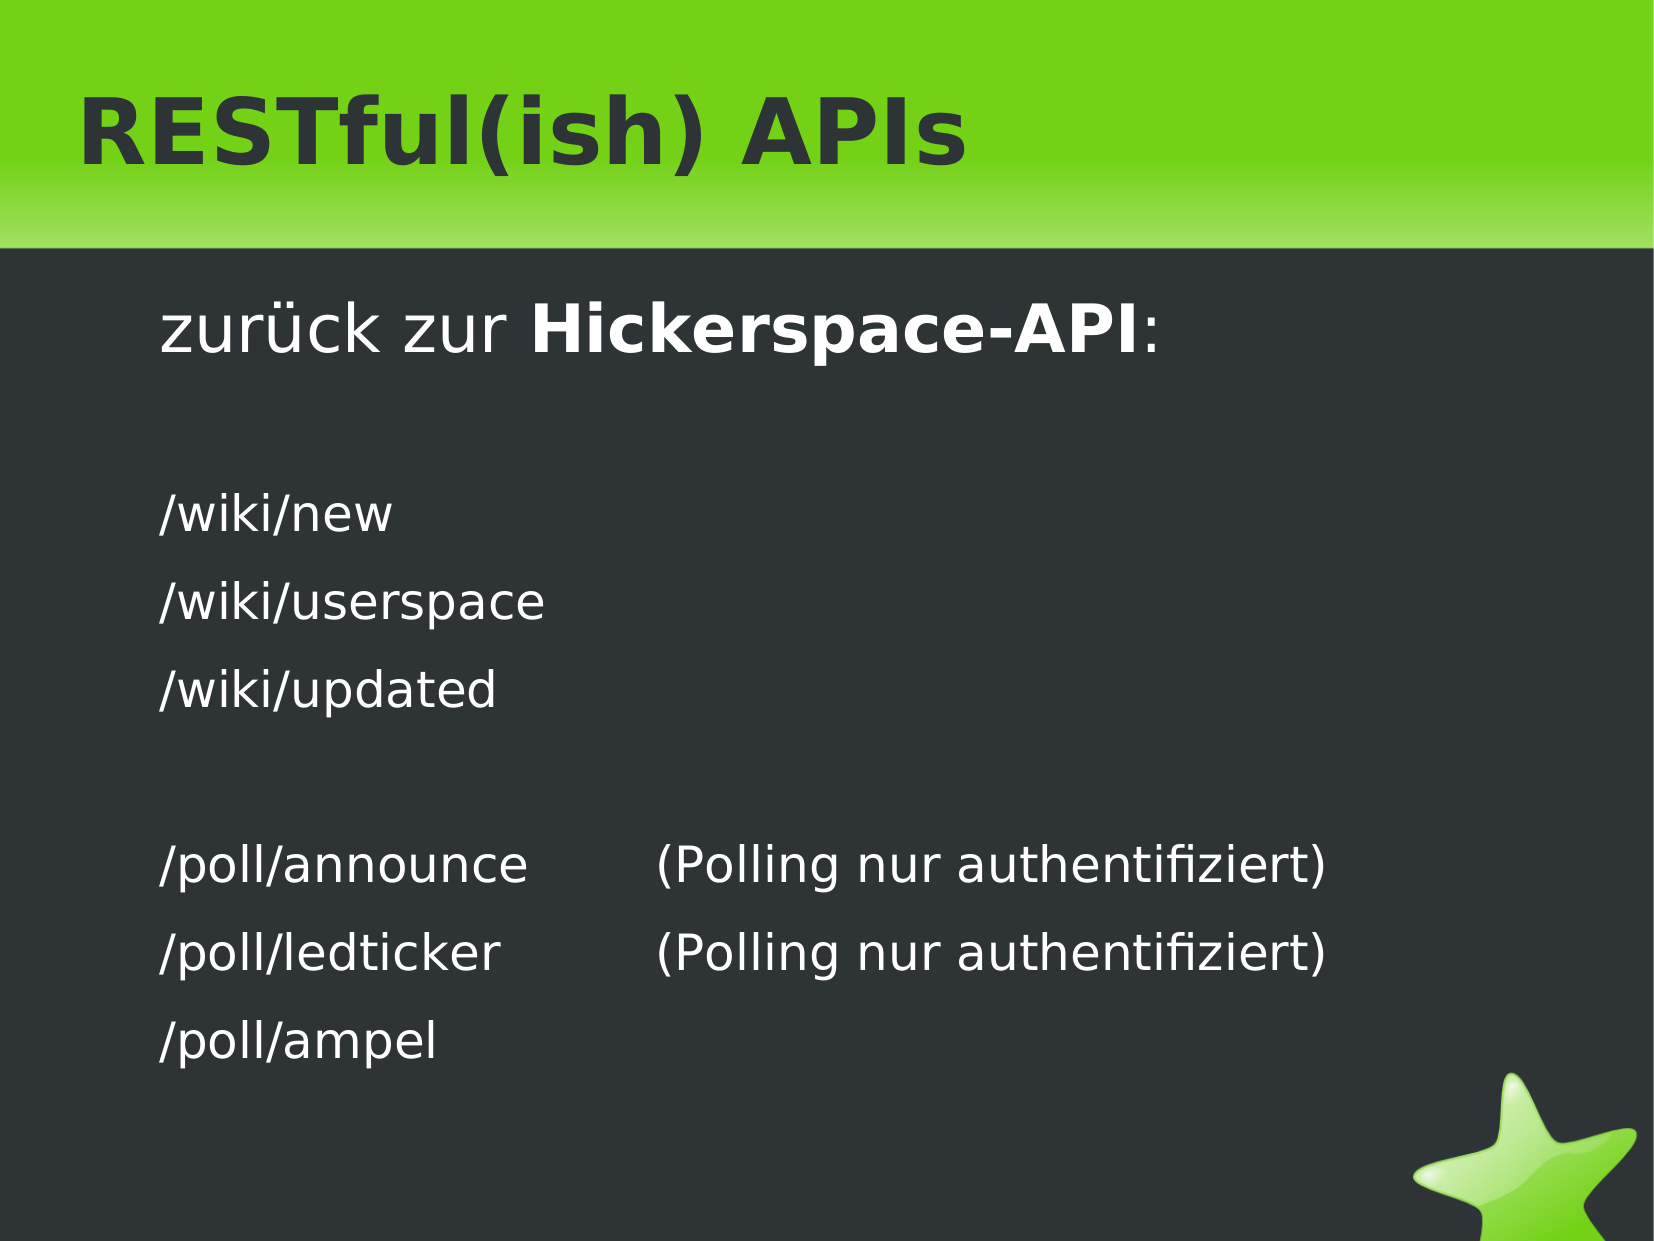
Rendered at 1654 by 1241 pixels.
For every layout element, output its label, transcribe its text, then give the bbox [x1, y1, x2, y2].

picture [0, 0, 1654, 1241]
list zurück zur Hickerspace-API: /wiki/new /wiki/userspace /wiki/updated /poll/announce (Polling nur authentifiziert) /poll/ledticker (Polling nur authentifiziert) /poll/ampel [70, 290, 1559, 1182]
title RESTful(ish) APIs [76, 29, 1565, 237]
